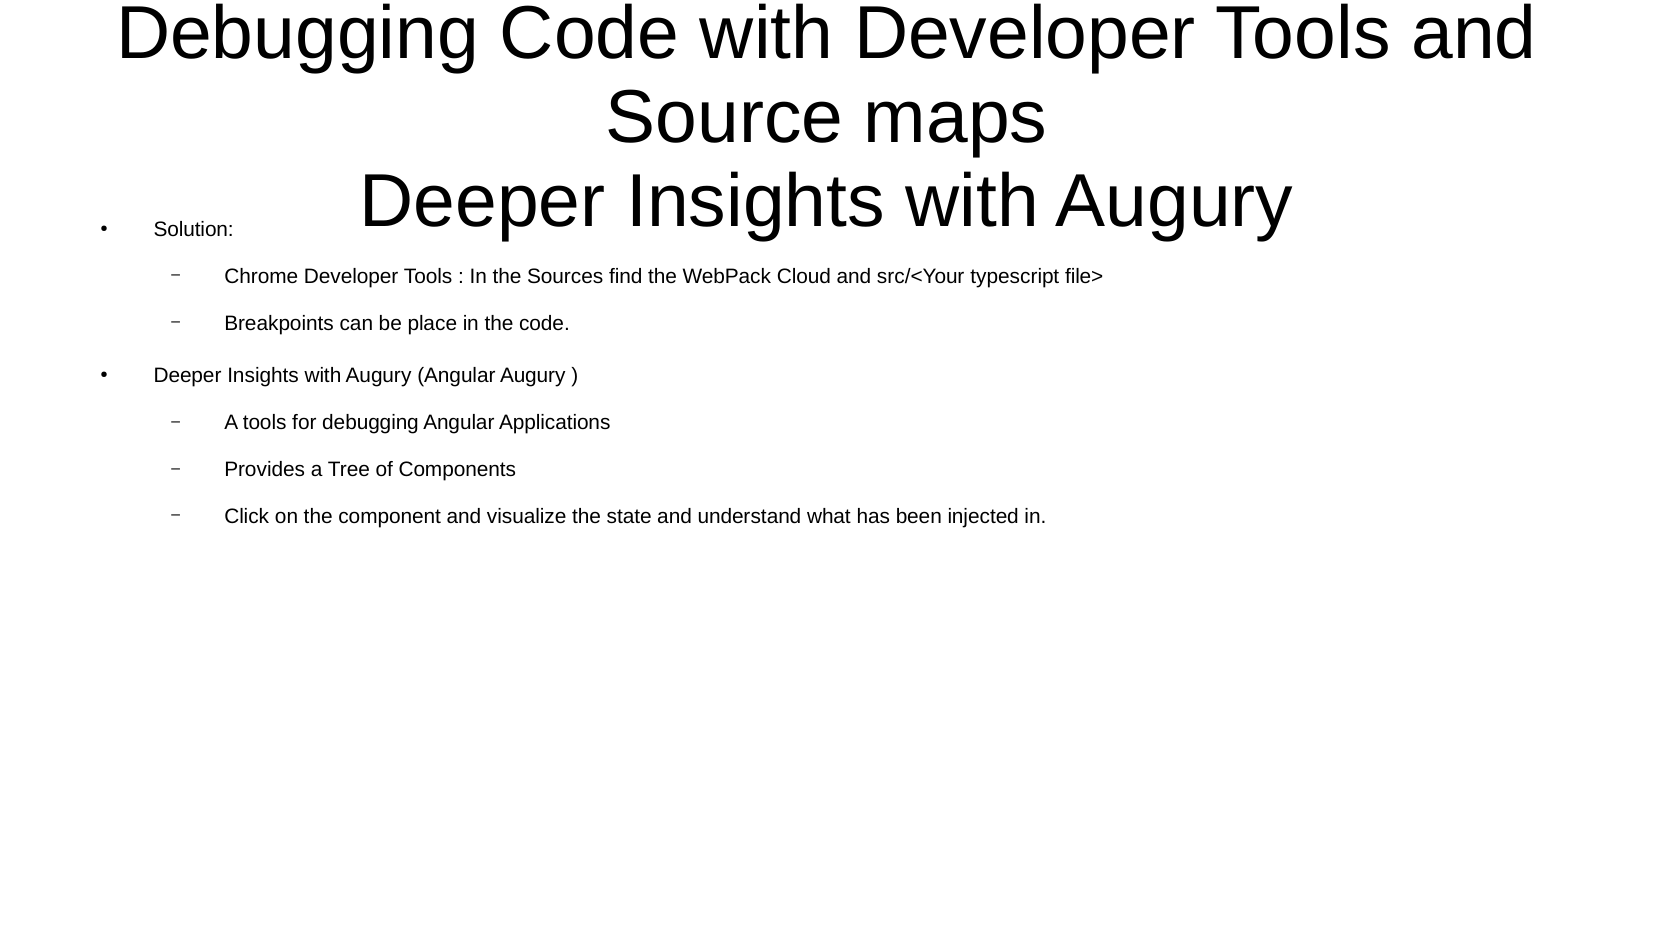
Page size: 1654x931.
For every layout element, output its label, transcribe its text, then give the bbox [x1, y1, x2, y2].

title Debugging Code with Developer Tools and Source maps Deeper Insights with Augury [82, 0, 1571, 217]
list Solution: Chrome Developer Tools : In the Sources find the WebPack Cloud and src/<Your typescript file> Breakpoints can be place in the code. Deeper Insights with Augury (Angular Augury ) A tools for debugging Angular Applications Provides a Tree of Components Click on the component and visualize the state and understand what has been injected in. [82, 217, 1636, 916]
